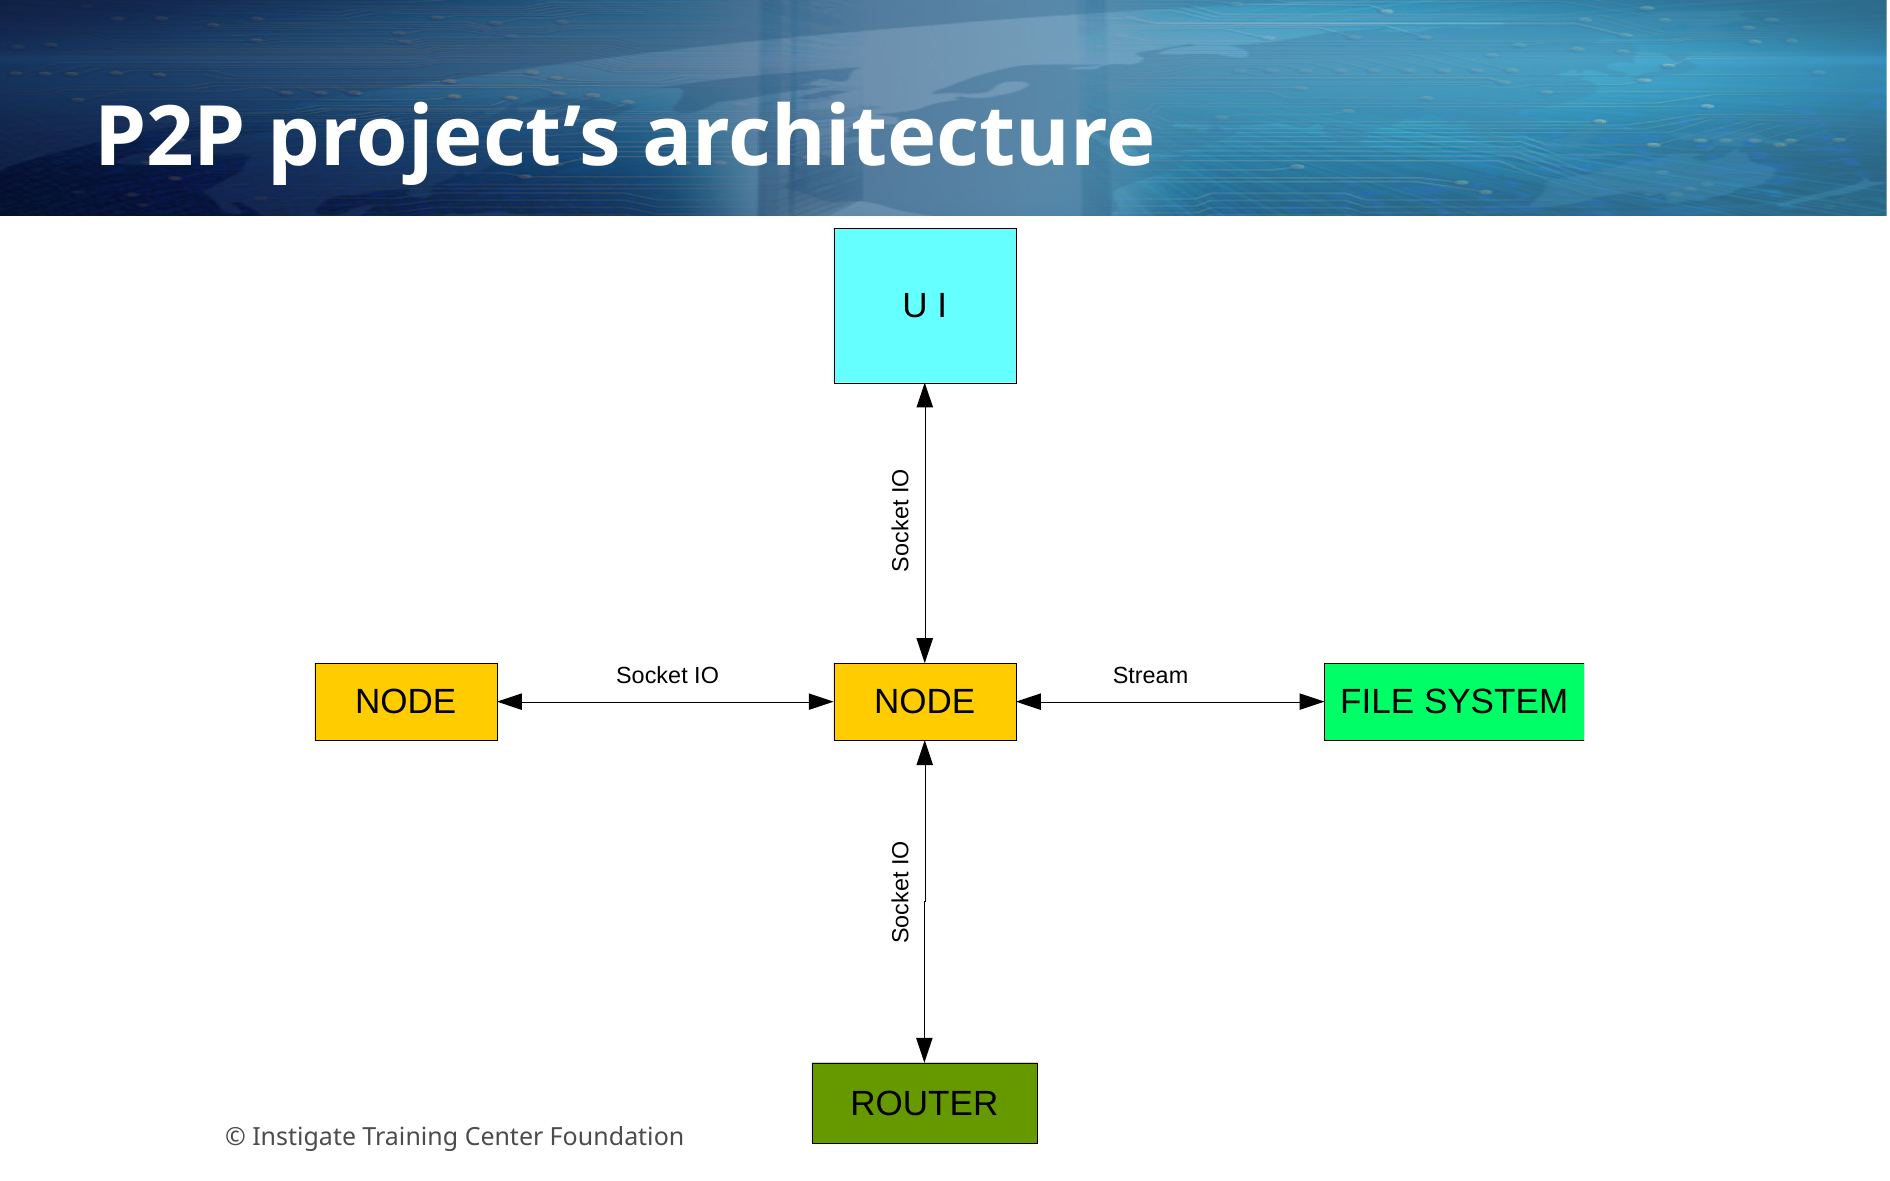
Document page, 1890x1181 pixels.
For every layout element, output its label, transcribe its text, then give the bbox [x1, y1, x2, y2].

text_box P2P project’s architecture [94, 54, 1793, 210]
picture [314, 228, 1585, 1144]
picture [0, 0, 1887, 216]
